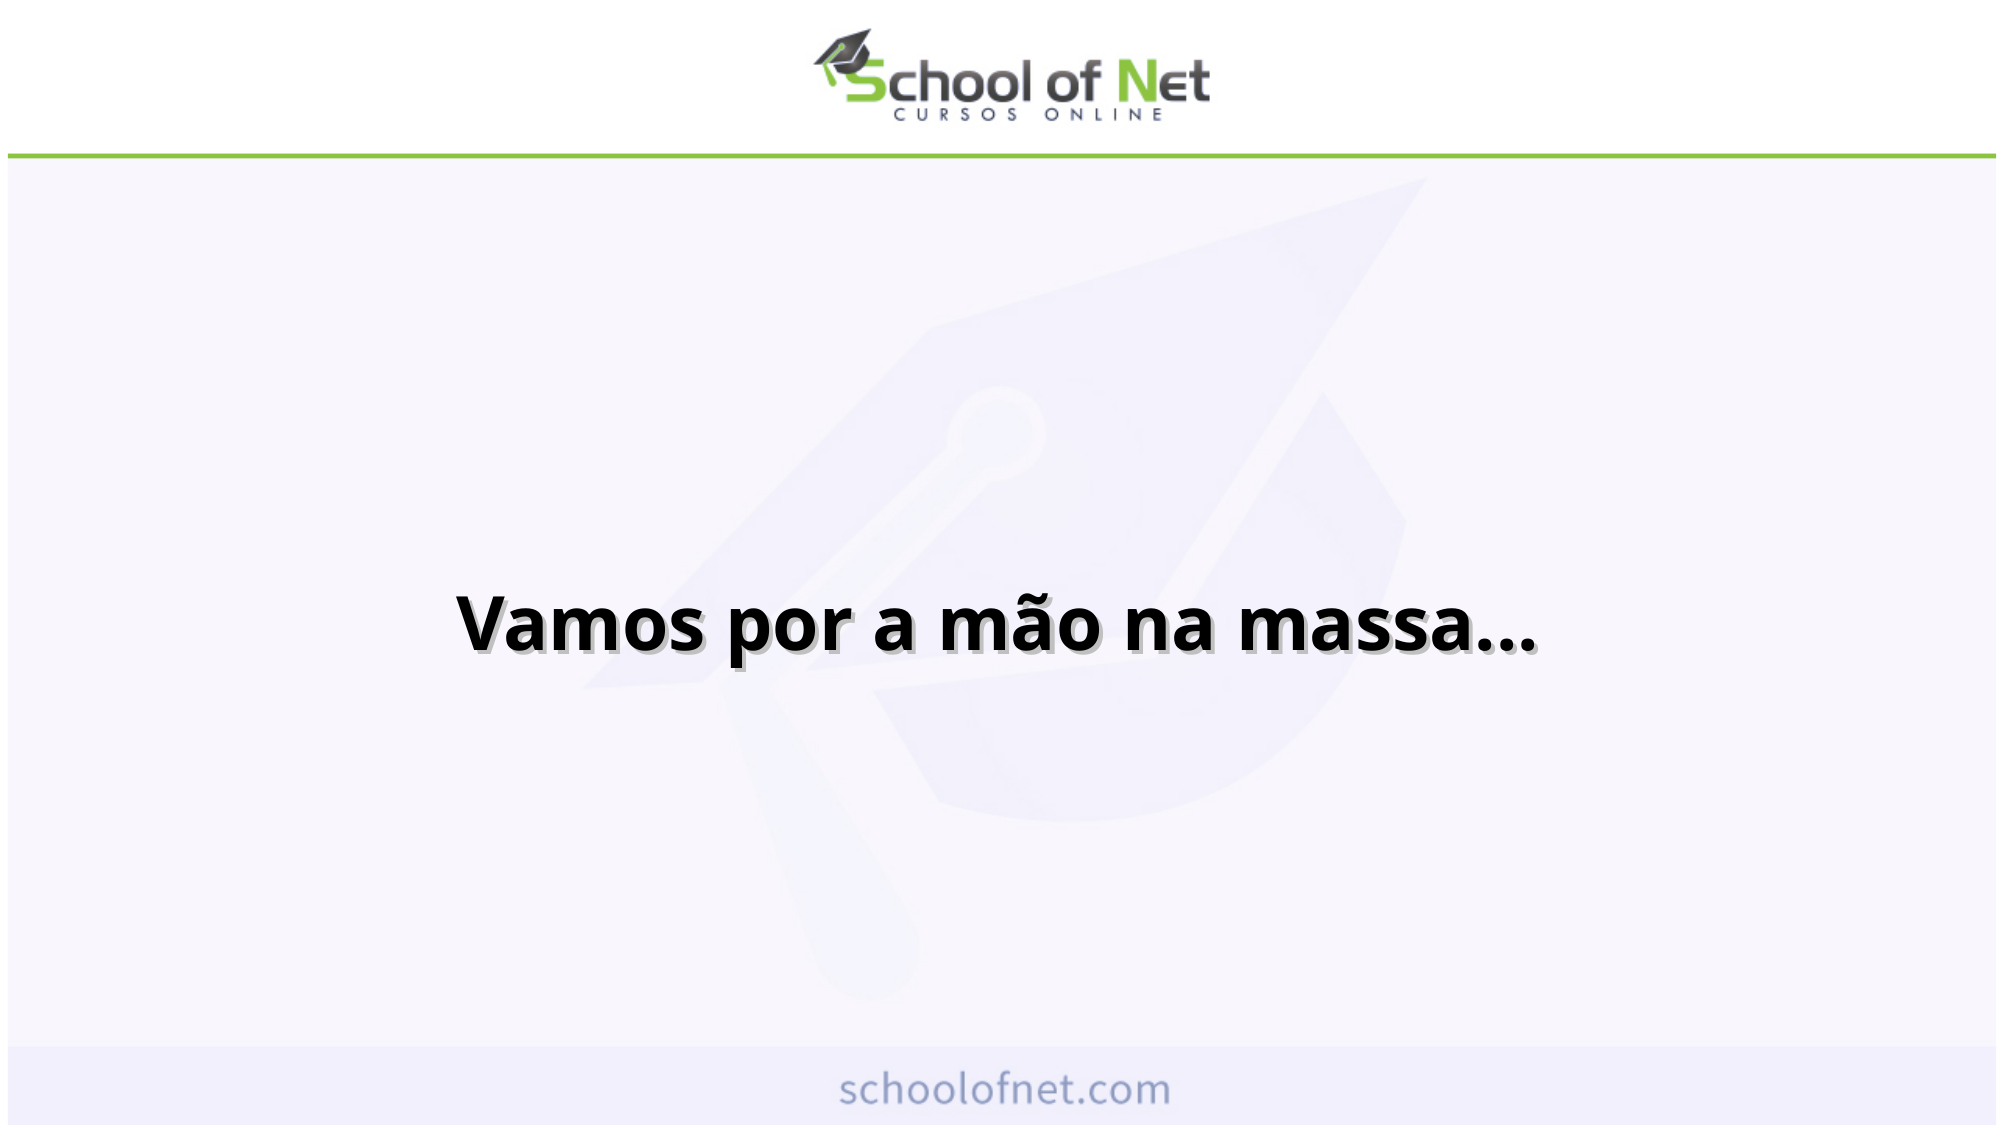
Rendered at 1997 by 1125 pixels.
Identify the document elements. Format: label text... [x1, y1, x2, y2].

picture [7, 5, 1997, 1125]
subtitle Vamos por a mão na massa... [99, 236, 1897, 1006]
